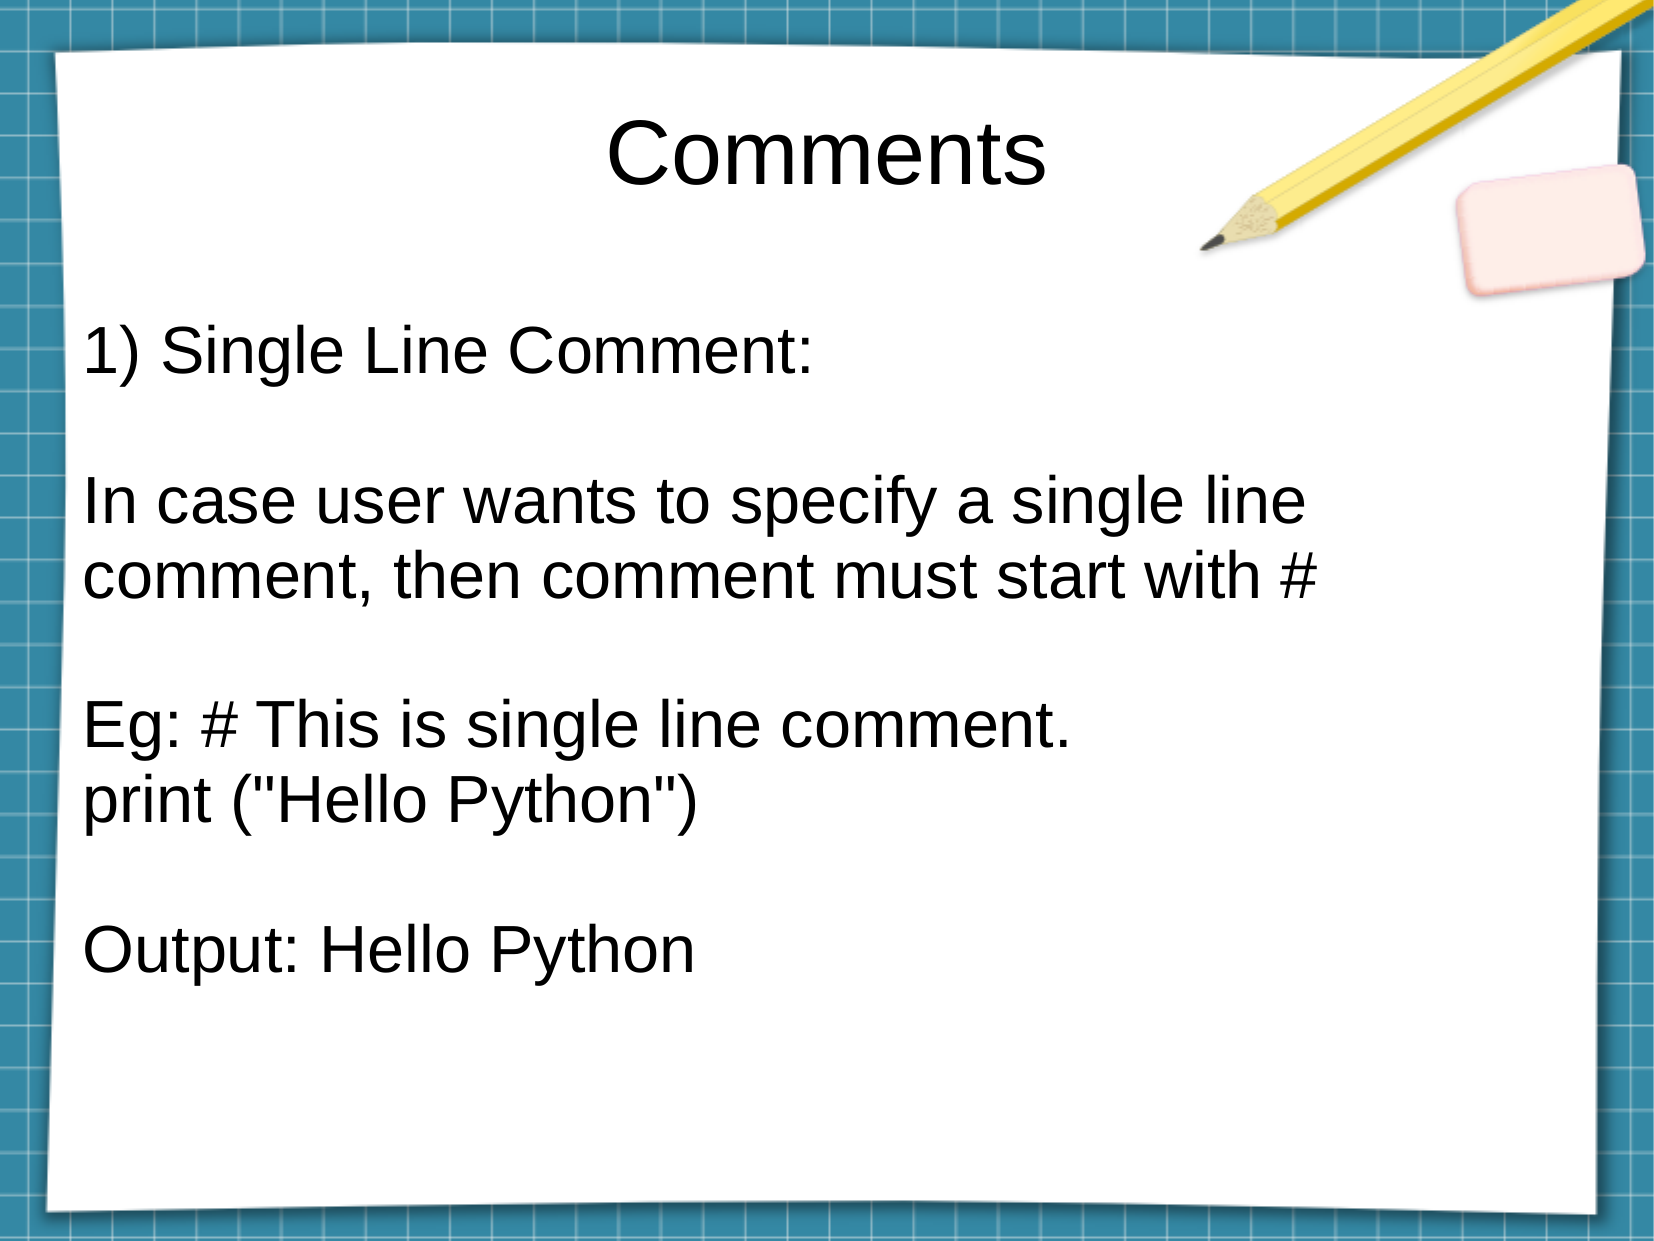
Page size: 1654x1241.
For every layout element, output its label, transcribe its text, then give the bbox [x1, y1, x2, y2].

picture [0, 0, 1654, 1241]
subtitle 1) Single Line Comment: In case user wants to specify a single line comment, then comment must start with # Eg: # This is single line comment. print ("Hello Python") Output: Hello Python [82, 290, 1571, 1010]
title Comments [82, 49, 1571, 257]
